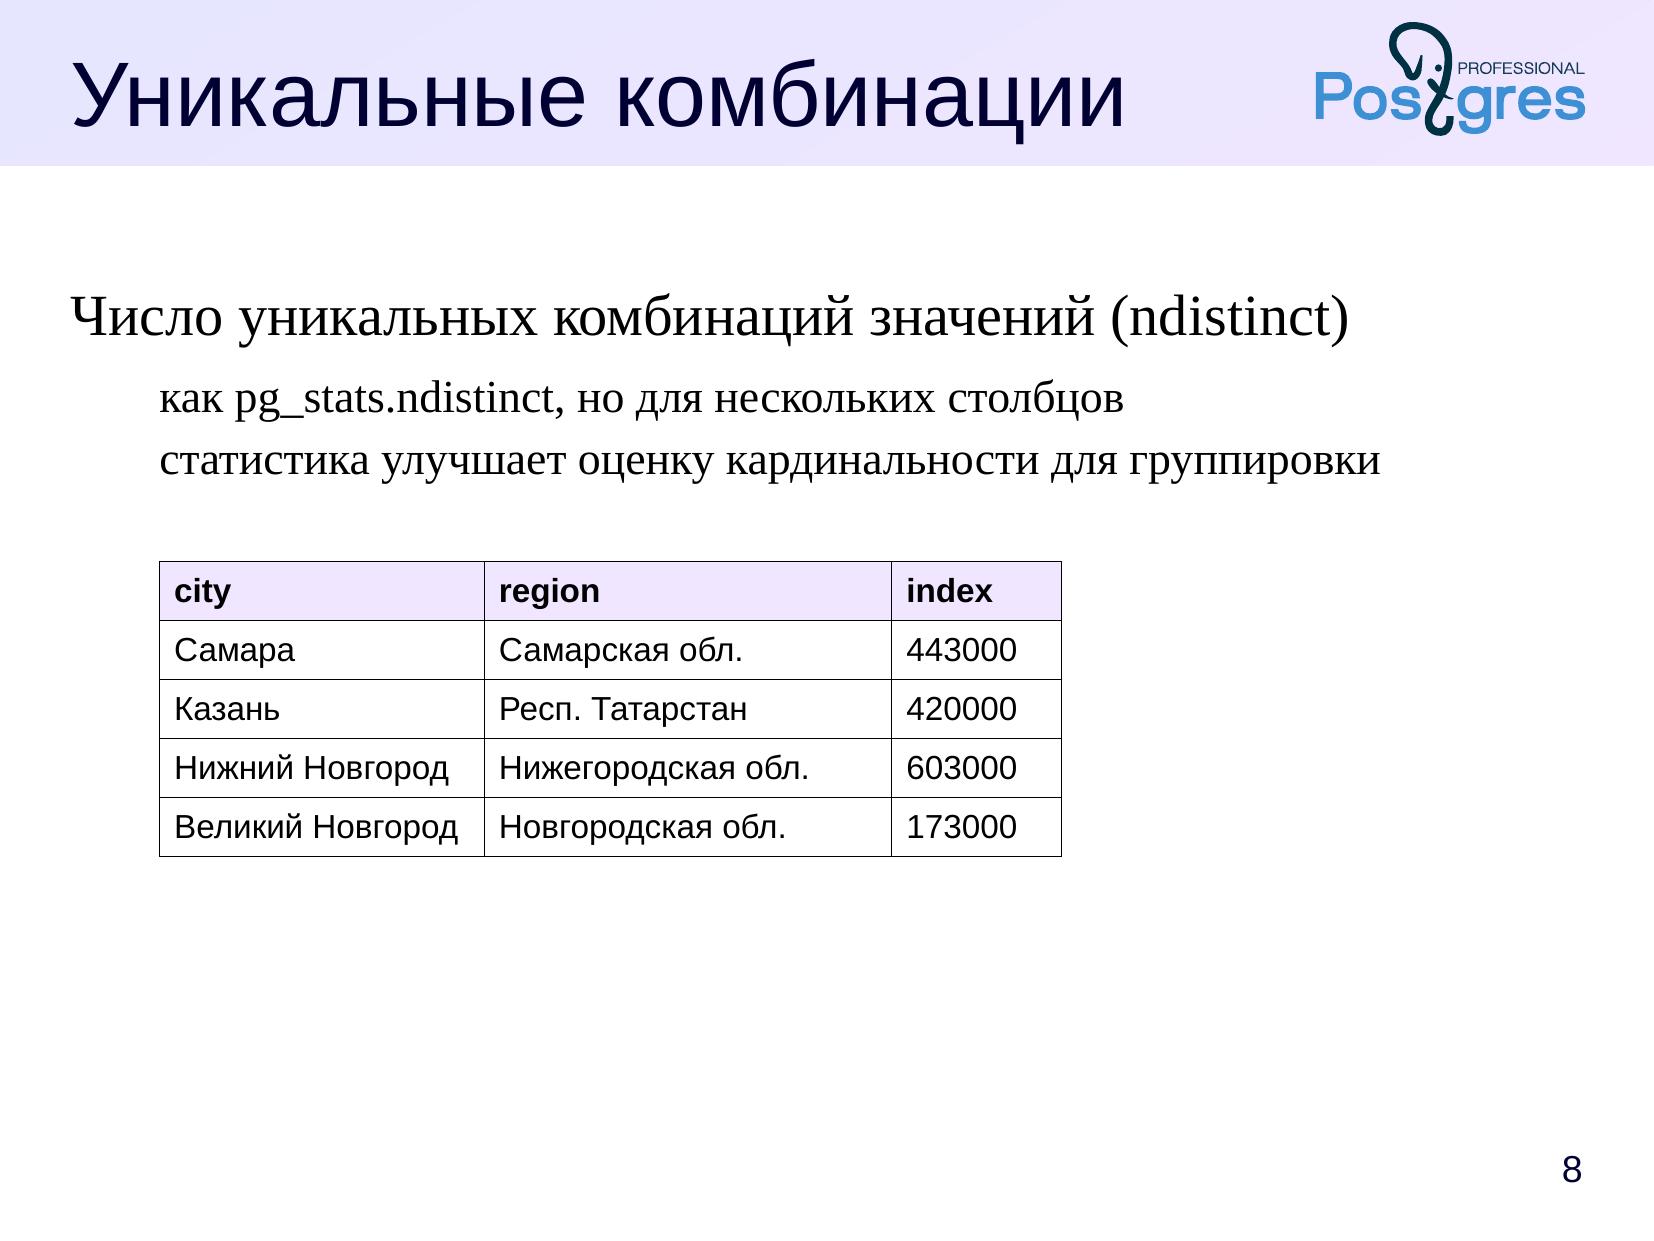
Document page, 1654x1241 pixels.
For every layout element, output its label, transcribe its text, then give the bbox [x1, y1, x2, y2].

text_box region [484, 561, 891, 621]
text_box 443000 [891, 621, 1062, 680]
text_box Нижегородская обл. [484, 738, 891, 797]
text_box Нижний Новгород [159, 738, 484, 797]
text_box index [891, 561, 1062, 621]
text_box 420000 [891, 680, 1062, 738]
text_box Самарская обл. [484, 621, 891, 680]
text_box Казань [159, 680, 484, 738]
text_box city [159, 561, 484, 621]
text_box 173000 [891, 797, 1062, 857]
text_box Респ. Татарстан [484, 680, 891, 738]
text_box 603000 [891, 738, 1062, 797]
text_box Великий Новгород [159, 797, 484, 857]
text_box Самара [159, 621, 484, 680]
list Число уникальных комбинаций значений (ndistinct) как pg_stats.ndistinct, но для нескольких столбцов статистика улучшает оценку кардинальности для группировки [70, 283, 1583, 1141]
title Уникальные комбинации [70, 43, 1241, 249]
text_box Новгородская обл. [484, 797, 891, 857]
